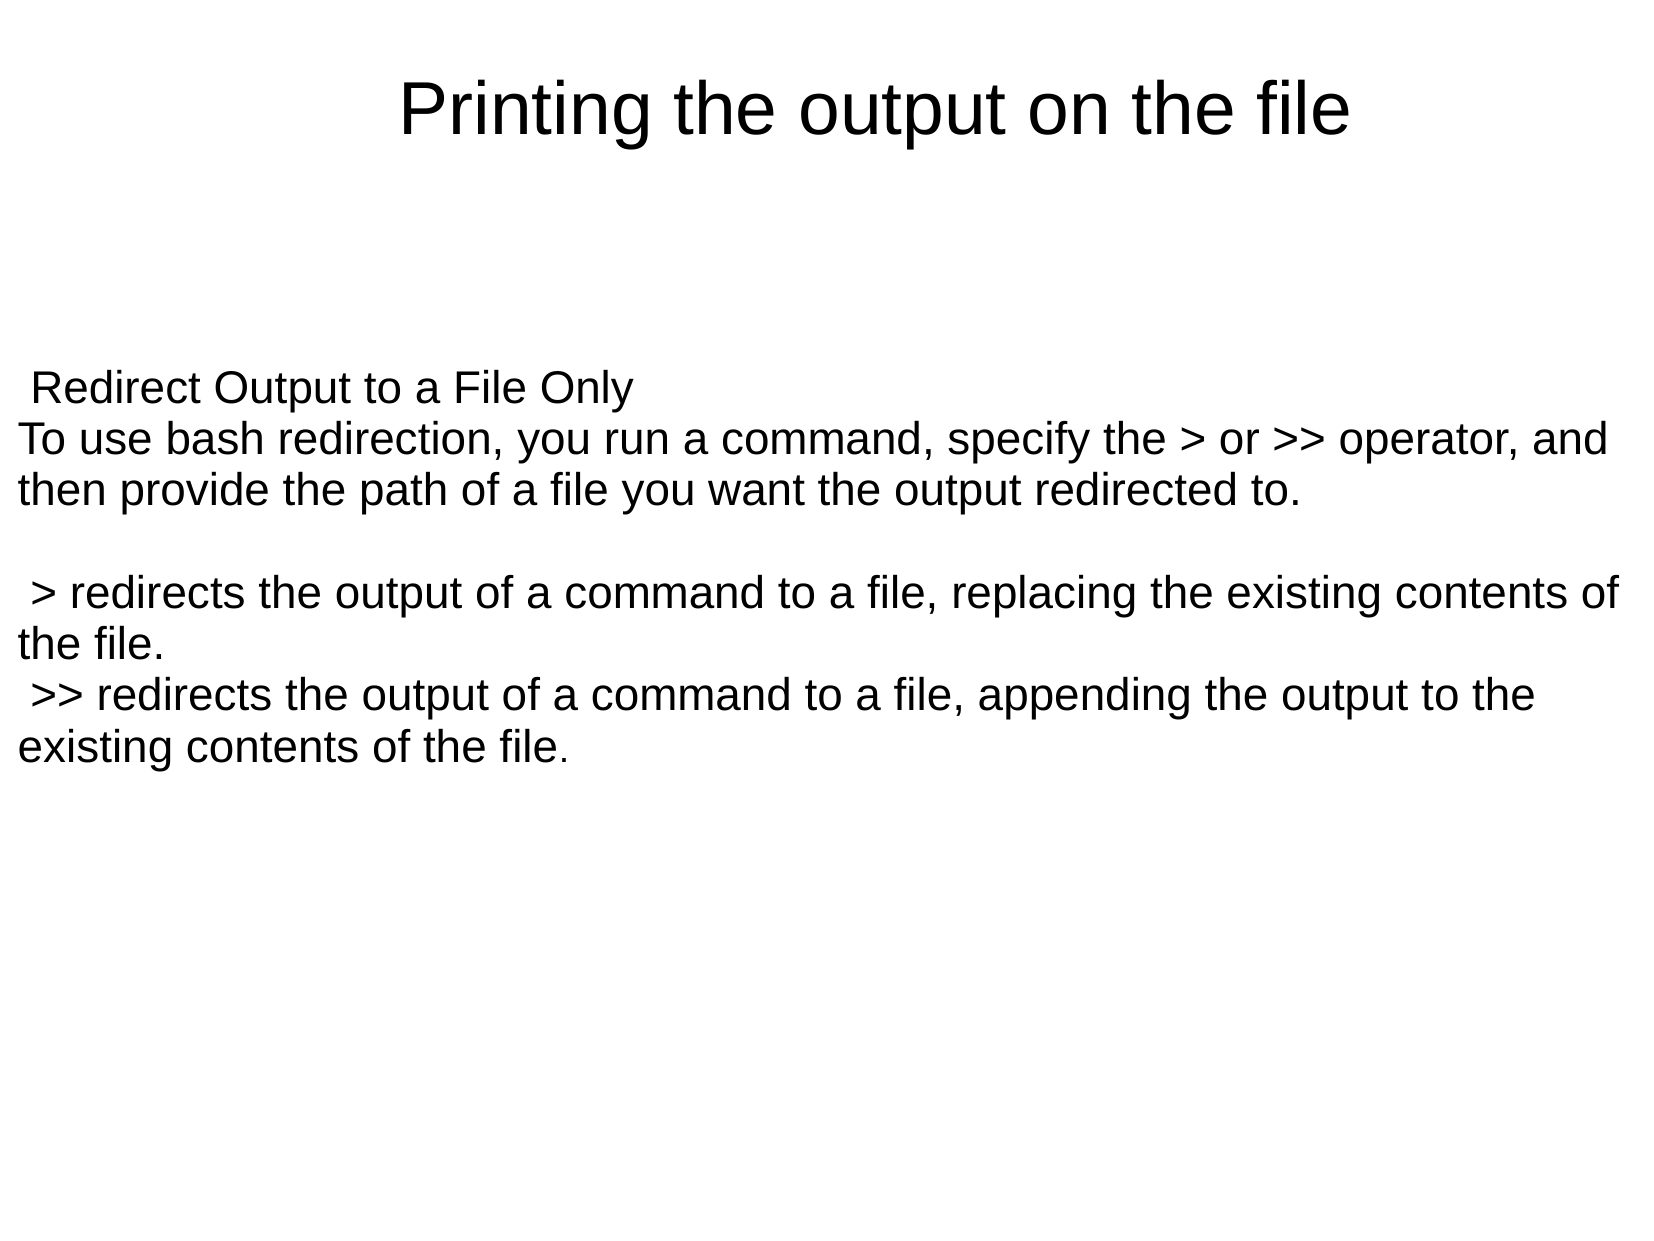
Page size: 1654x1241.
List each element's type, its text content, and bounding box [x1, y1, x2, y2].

text_box Printing the output on the file [383, 59, 1369, 158]
text_box Redirect Output to a File Only To use bash redirection, you run a command, specify the > or >> operator, and then provide the path of a file you want the output redirected to. > redirects the output of a command to a file, replacing the existing contents of the file. >> redirects the output of a command to a file, appending the output to the existing contents of the file. [2, 354, 1654, 782]
